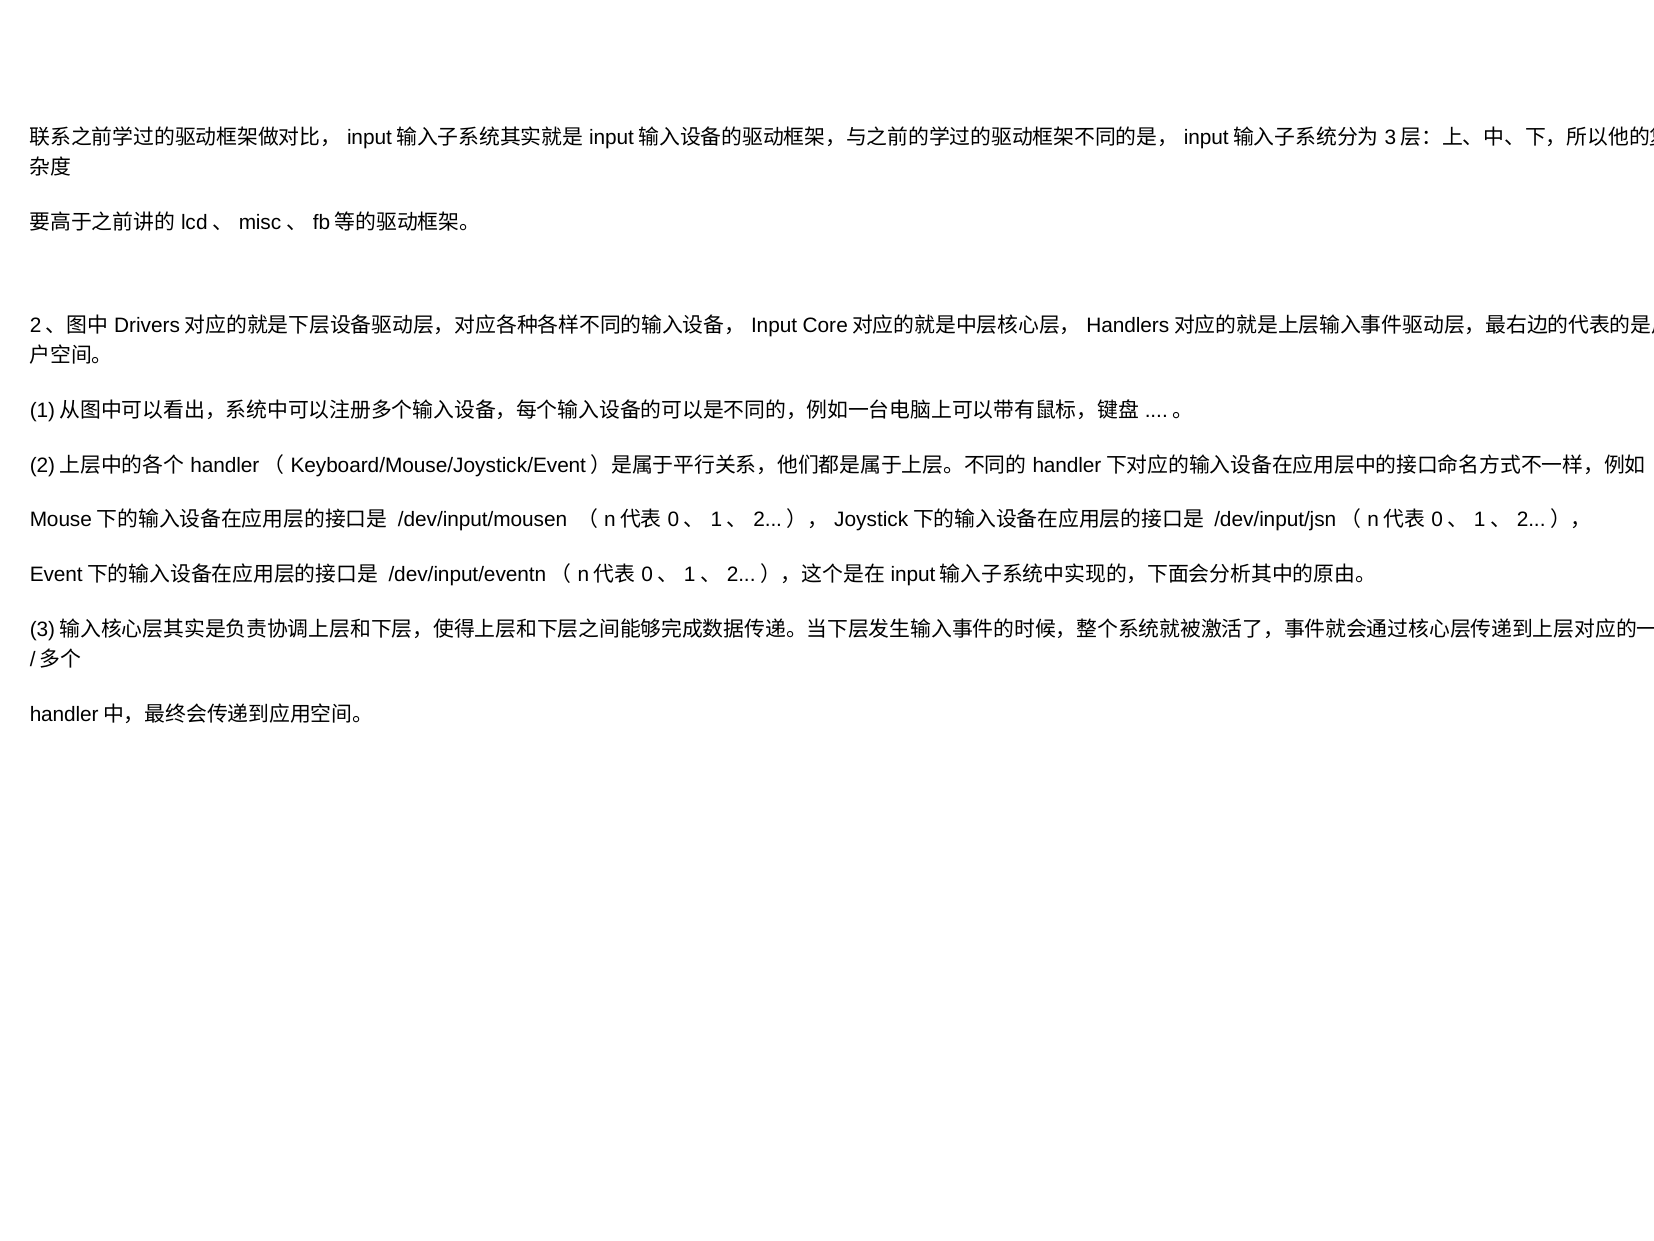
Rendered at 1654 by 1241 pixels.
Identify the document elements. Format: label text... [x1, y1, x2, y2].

text_box 联系之前学过的驱动框架做对比，input输入子系统其实就是input输入设备的驱动框架，与之前的学过的驱动框架不同的是，input输入子系统分为3层：上、中、下，所以他的复杂度 要高于之前讲的lcd、misc、fb等的驱动框架。 2、图中Drivers对应的就是下层设备驱动层，对应各种各样不同的输入设备，Input Core对应的就是中层核心层，Handlers对应的就是上层输入事件驱动层，最右边的代表的是用户空间。 (1)从图中可以看出，系统中可以注册多个输入设备，每个输入设备的可以是不同的，例如一台电脑上可以带有鼠标，键盘....。 (2)上层中的各个handler（Keyboard/Mouse/Joystick/Event）是属于平行关系，他们都是属于上层。不同的handler下对应的输入设备在应用层中的接口命名方式不一样，例如 Mouse下的输入设备在应用层的接口是 /dev/input/mousen （n代表0、1、2...），Joystick下的输入设备在应用层的接口是 /dev/input/jsn（n代表0、1、2...）， Event下的输入设备在应用层的接口是 /dev/input/eventn（n代表0、1、2...），这个是在input输入子系统中实现的，下面会分析其中的原由。 (3)输入核心层其实是负责协调上层和下层，使得上层和下层之间能够完成数据传递。当下层发生输入事件的时候，整个系统就被激活了，事件就会通过核心层传递到上层对应的一个/多个 handler中，最终会传递到应用空间。 [15, 113, 1654, 796]
